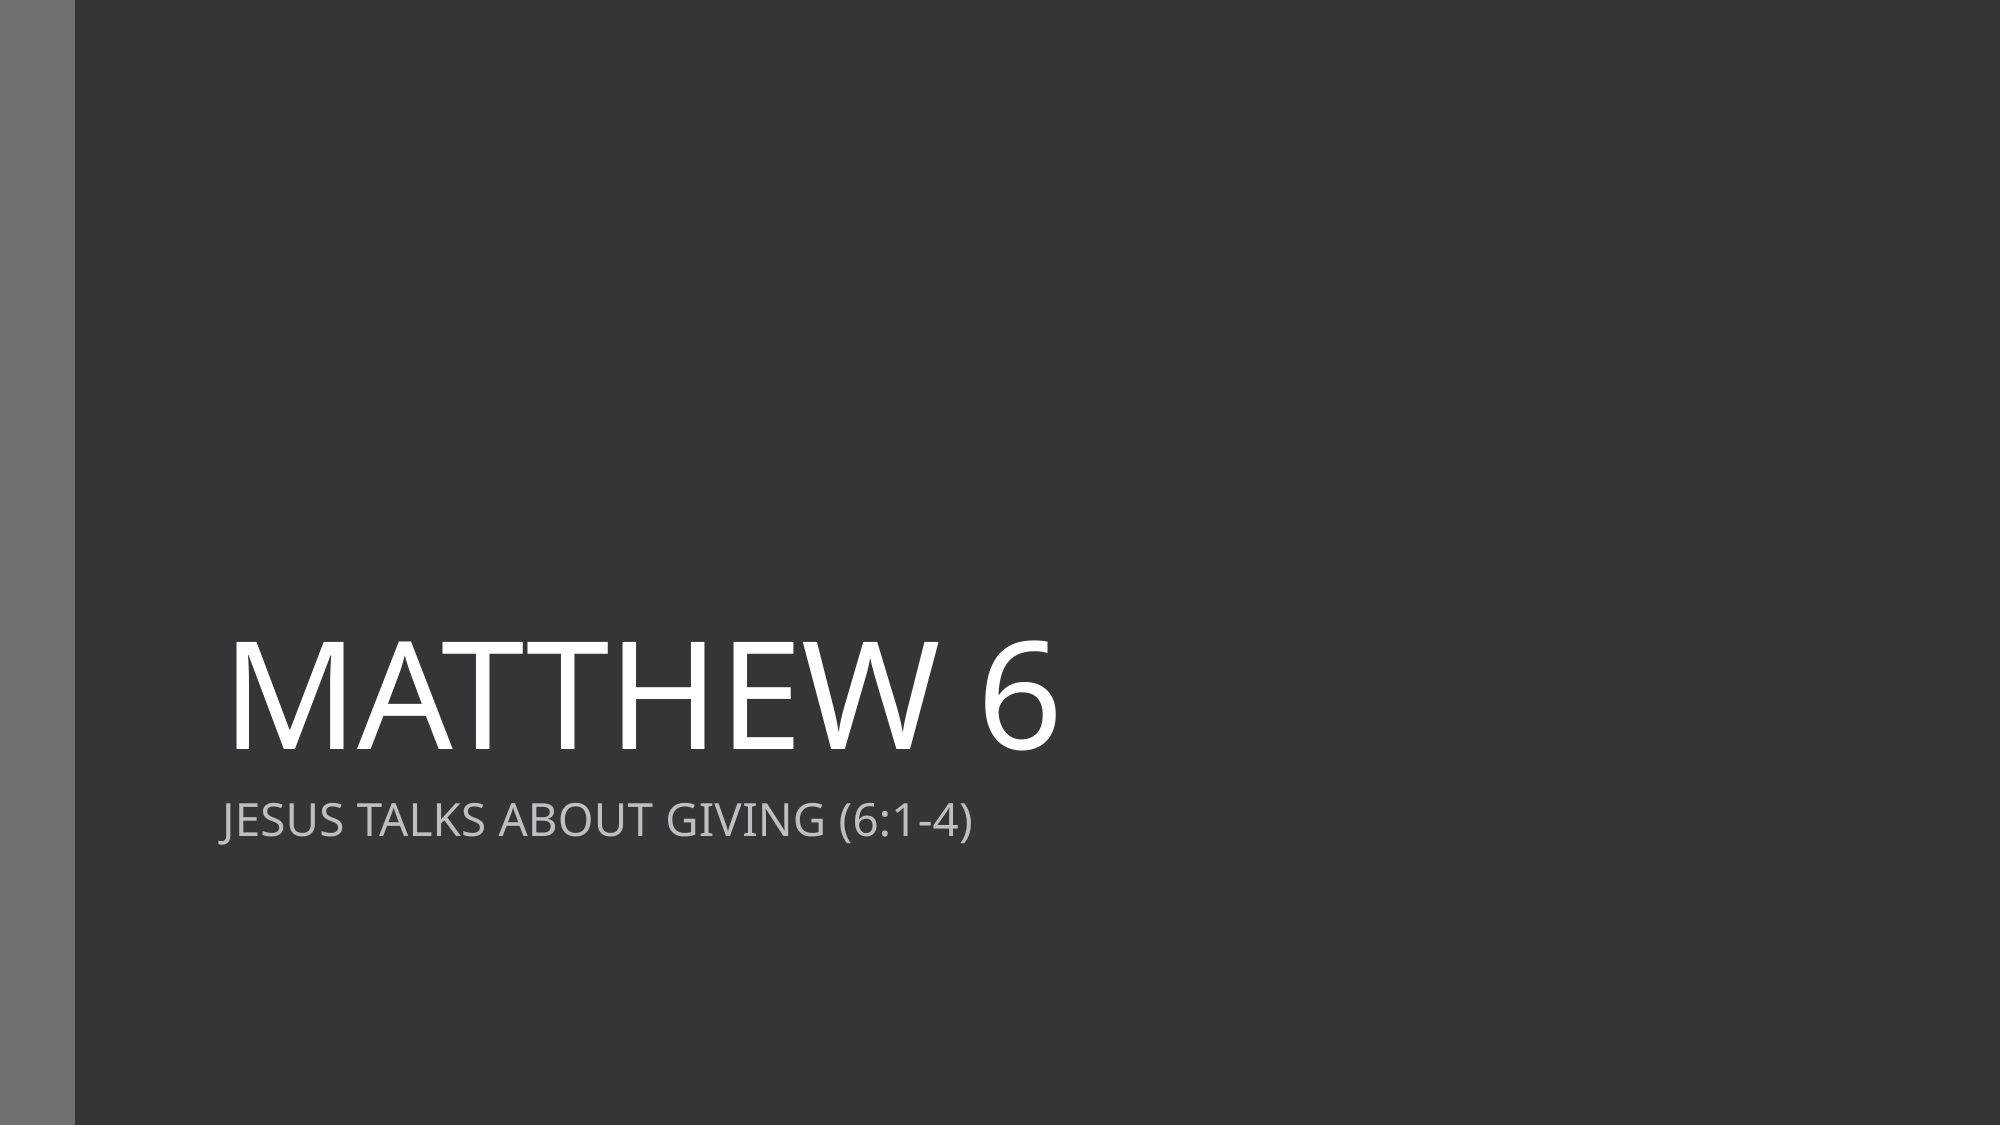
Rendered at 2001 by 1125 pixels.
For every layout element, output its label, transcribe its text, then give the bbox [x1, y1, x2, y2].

subtitle JESUS TALKS ABOUT GIVING (6:1-4) [206, 787, 1752, 1066]
title MATTHEW 6 [206, 124, 1752, 787]
